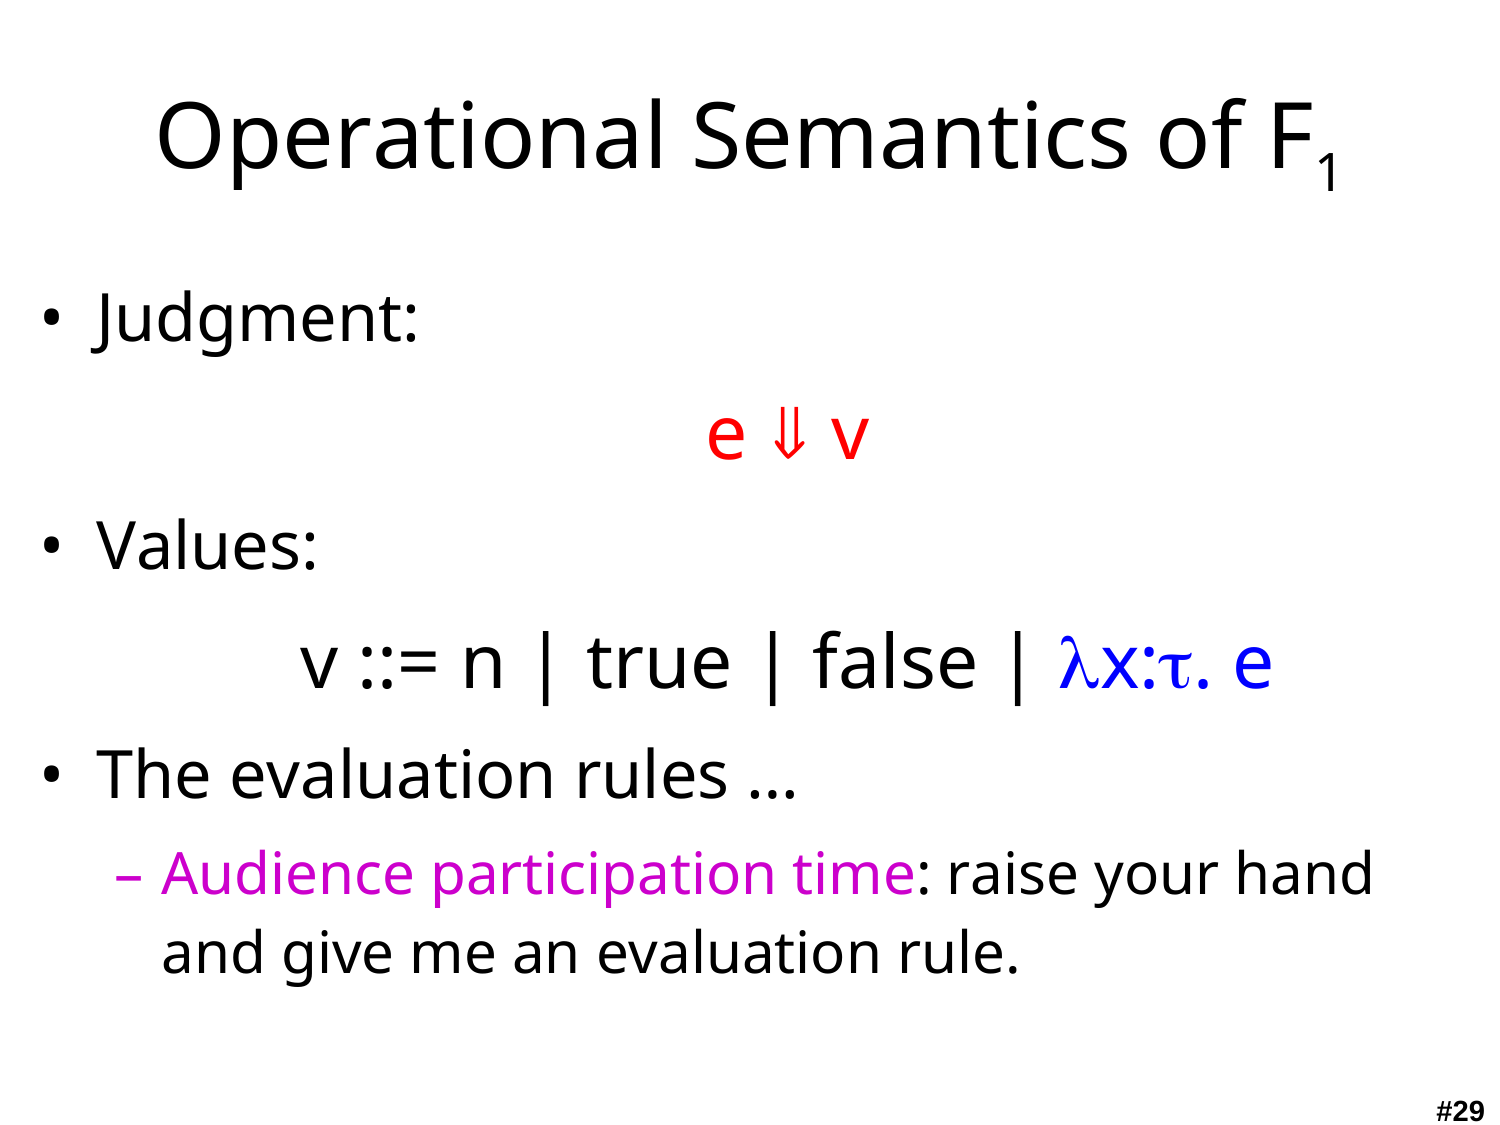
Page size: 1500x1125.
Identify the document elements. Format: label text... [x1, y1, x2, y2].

list Judgment: e  v Values: v ::= n | true | false | x:. e The evaluation rules … Audience participation time: raise your hand and give me an evaluation rule. [24, 262, 1476, 1101]
title Operational Semantics of F1 [24, 45, 1476, 233]
